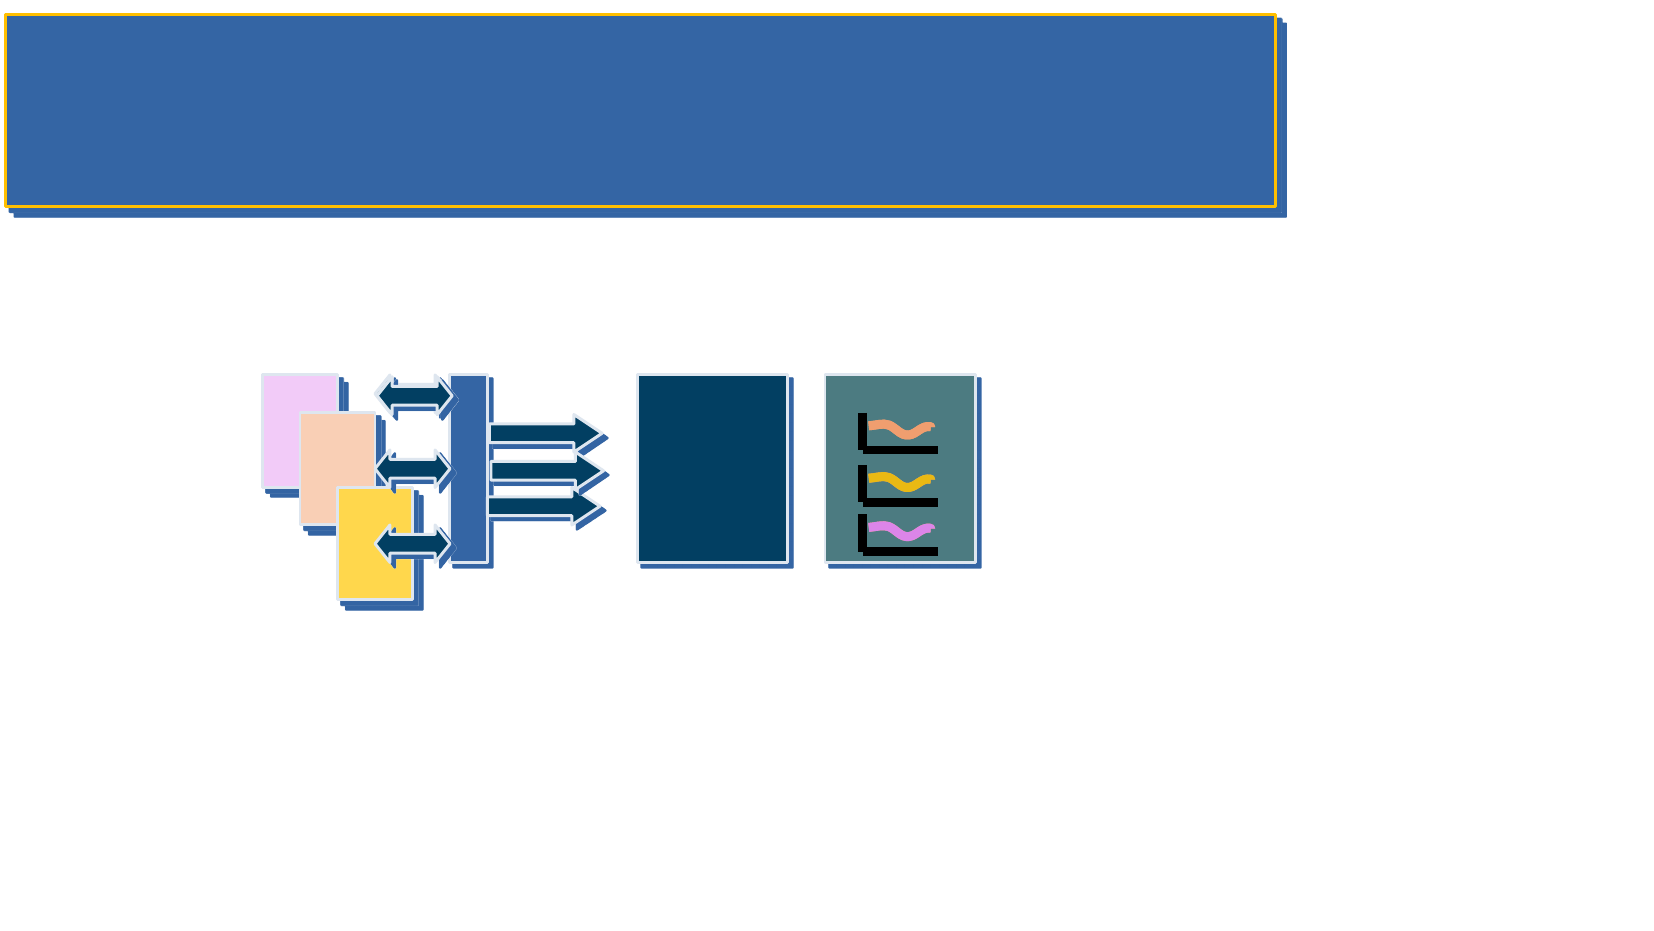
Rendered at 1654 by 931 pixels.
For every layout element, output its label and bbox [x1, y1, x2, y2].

text_box [825, 374, 976, 563]
text_box [637, 374, 788, 563]
text_box [262, 374, 604, 600]
